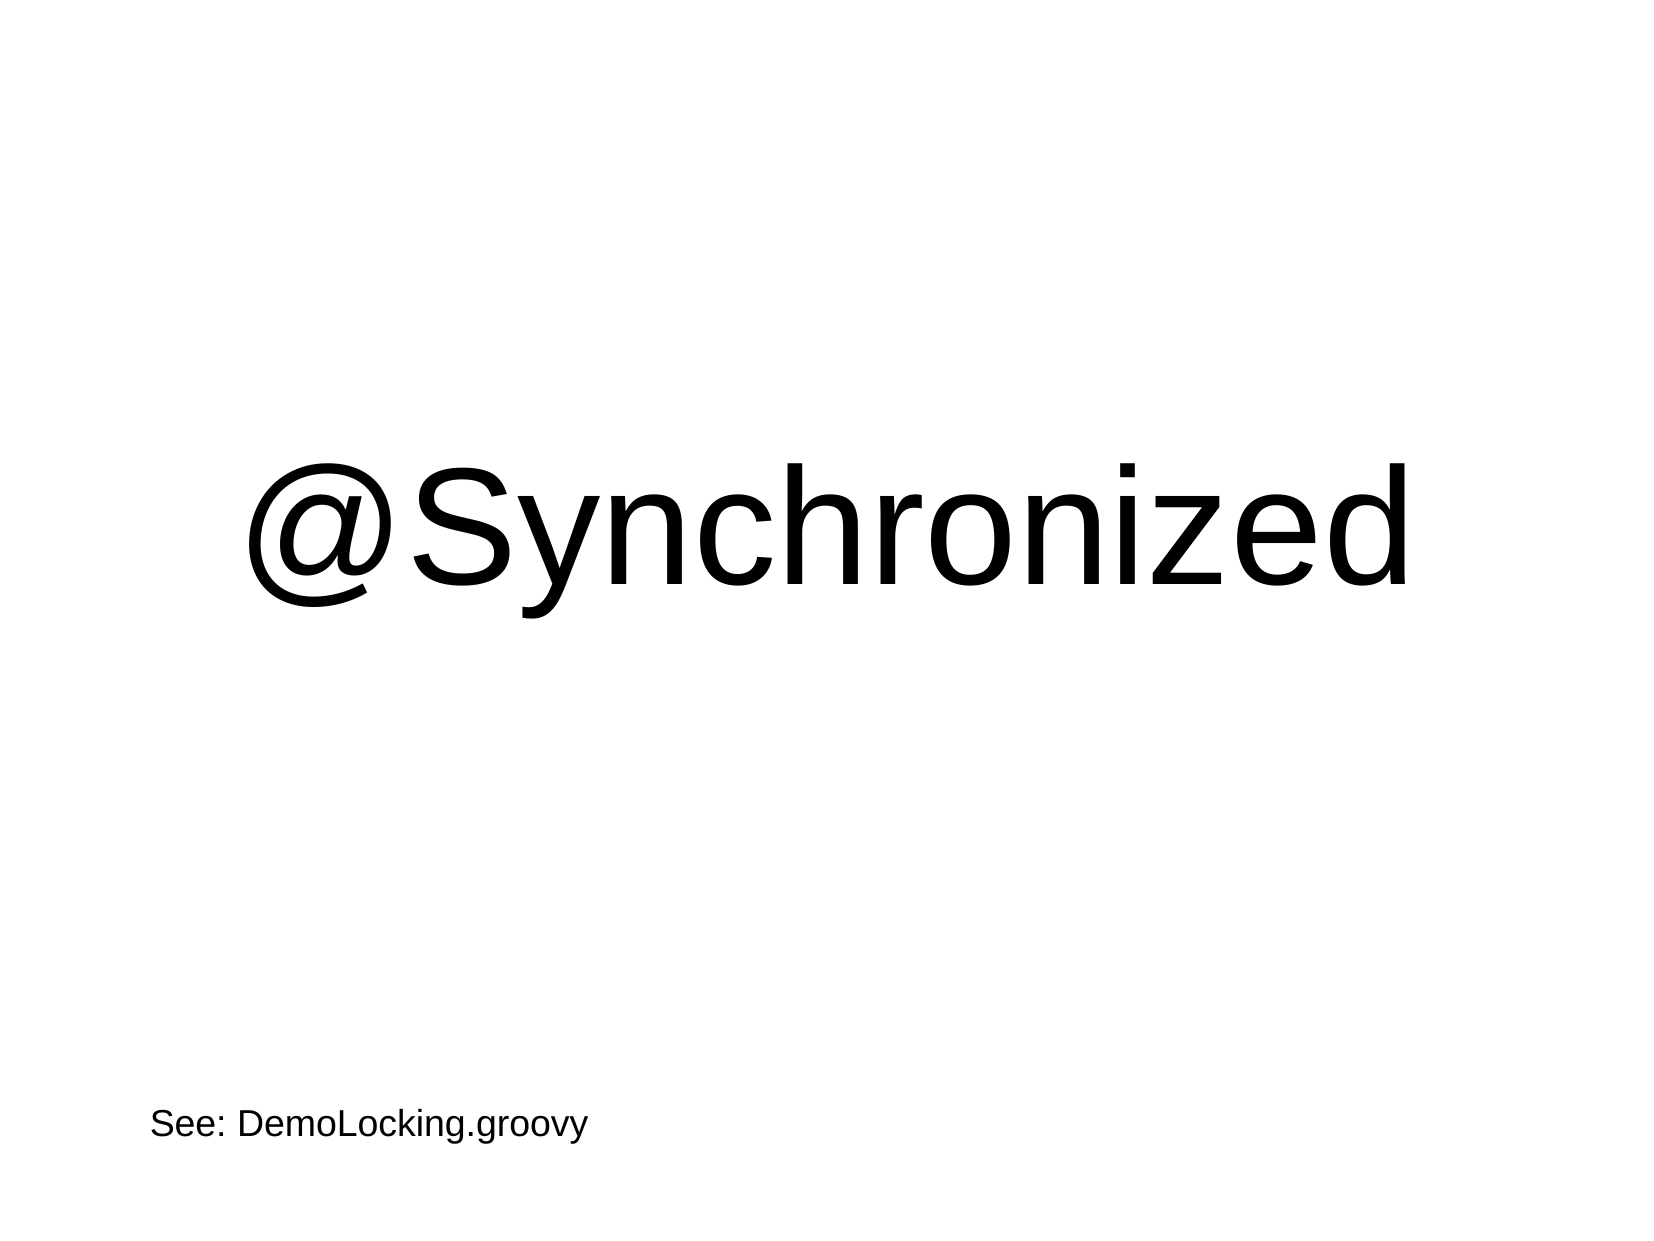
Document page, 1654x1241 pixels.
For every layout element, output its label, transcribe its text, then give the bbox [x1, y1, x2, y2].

text_box @Synchronized [144, 426, 1510, 628]
text_box See: DemoLocking.groovy [135, 1095, 1531, 1152]
